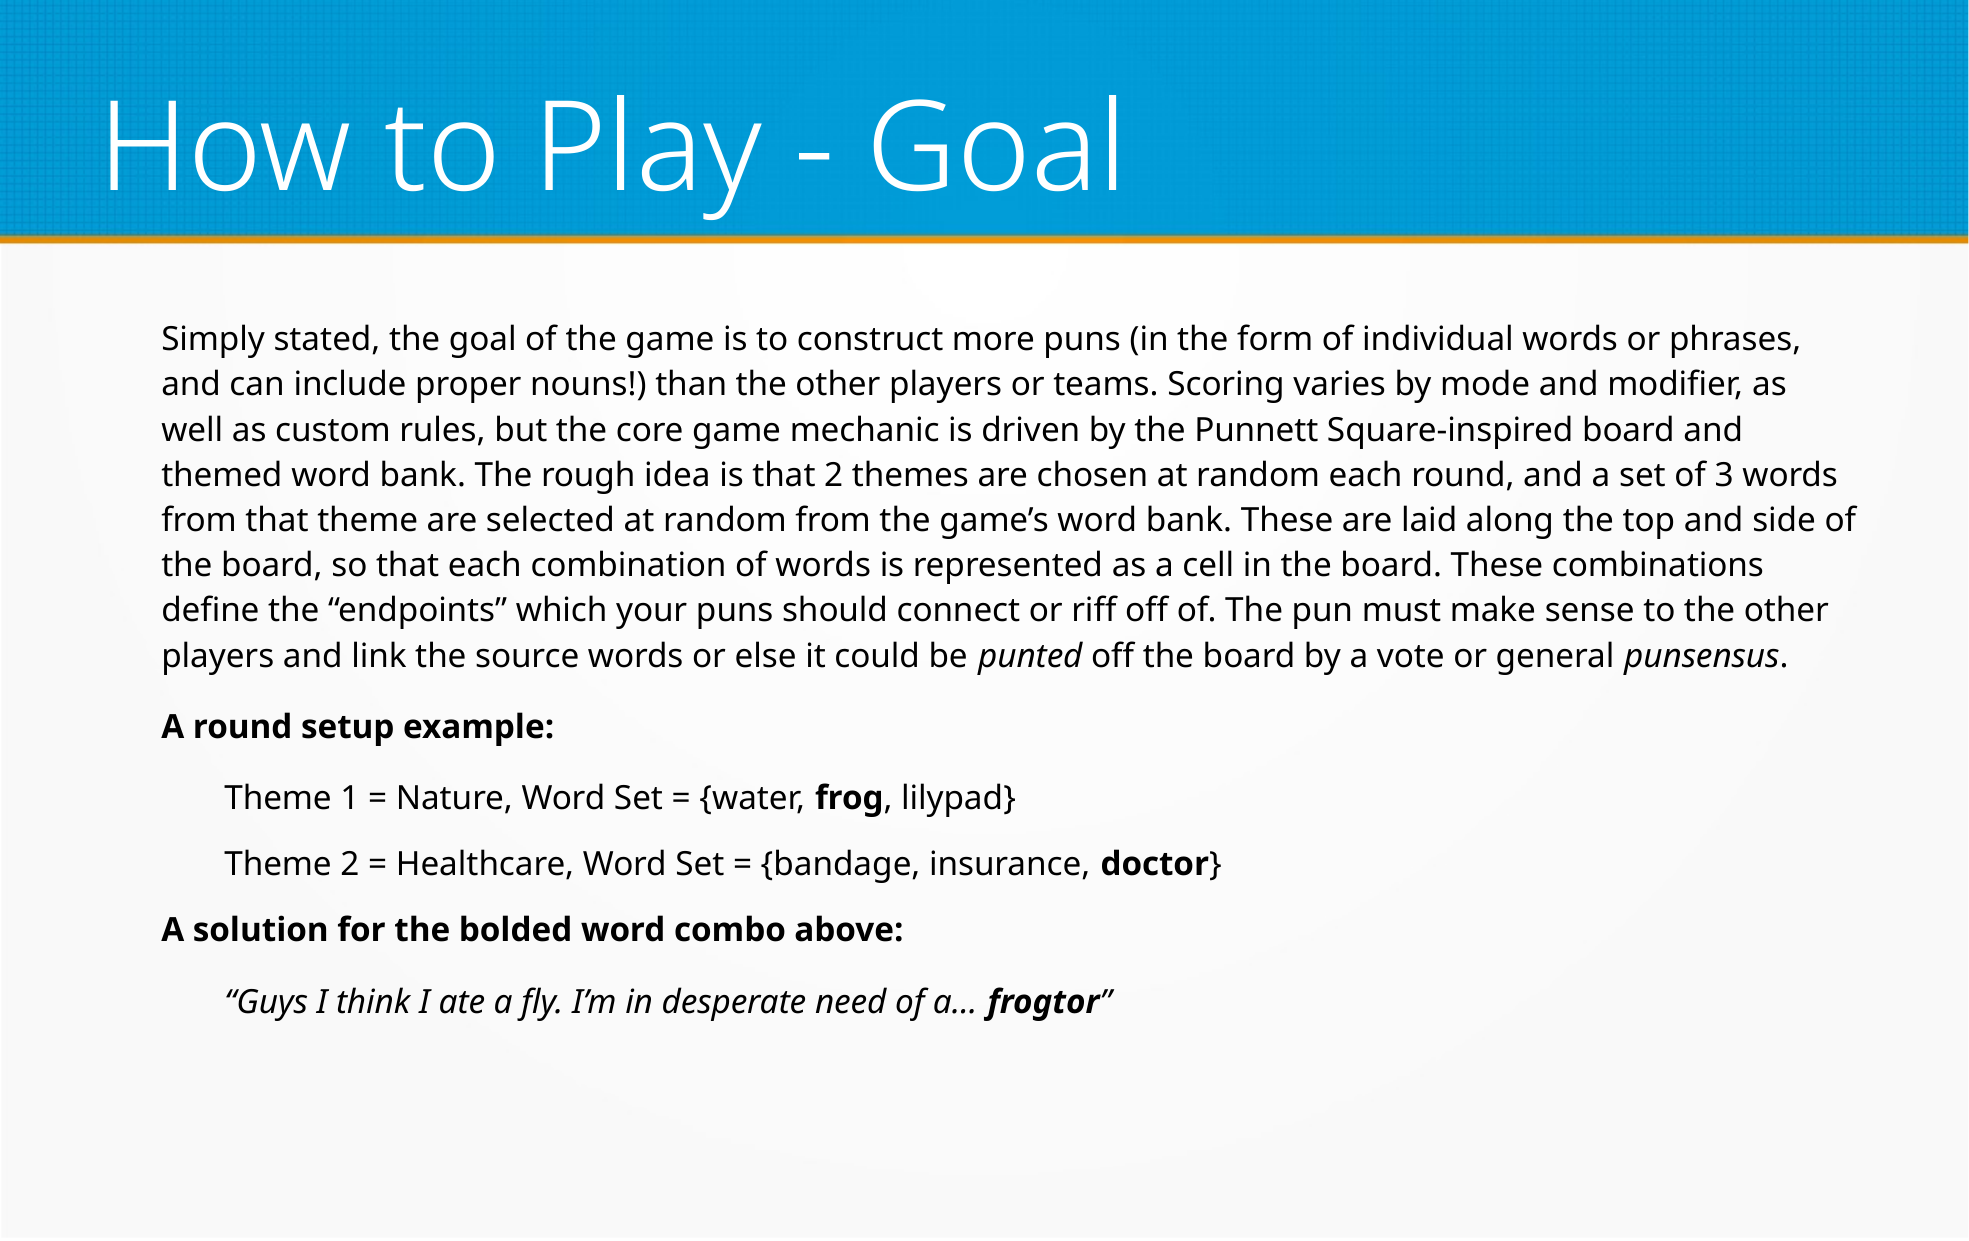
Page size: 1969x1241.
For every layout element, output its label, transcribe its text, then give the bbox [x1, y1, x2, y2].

title How to Play - Goal [98, 19, 1870, 227]
picture [0, 233, 1969, 1241]
list Simply stated, the goal of the game is to construct more puns (in the form of individual words or phrases, and can include proper nouns!) than the other players or teams. Scoring varies by mode and modifier, as well as custom rules, but the core game mechanic is driven by the Punnett Square-inspired board and themed word bank. The rough idea is that 2 themes are chosen at random each round, and a set of 3 words from that theme are selected at random from the game’s word bank. These are laid along the top and side of the board, so that each combination of words is represented as a cell in the board. These combinations define the “endpoints” which your puns should connect or riff off of. The pun must make sense to the other players and link the source words or else it could be punted off the board by a vote or general punsensus. A round setup example: Theme 1 = Nature, Word Set = {water, frog, lilypad} Theme 2 = Healthcare, Word Set = {bandage, insurance, doctor} A solution for the bolded word combo above: “Guys I think I ate a fly. I’m in desperate need of a… frogtor” [98, 315, 1861, 1081]
